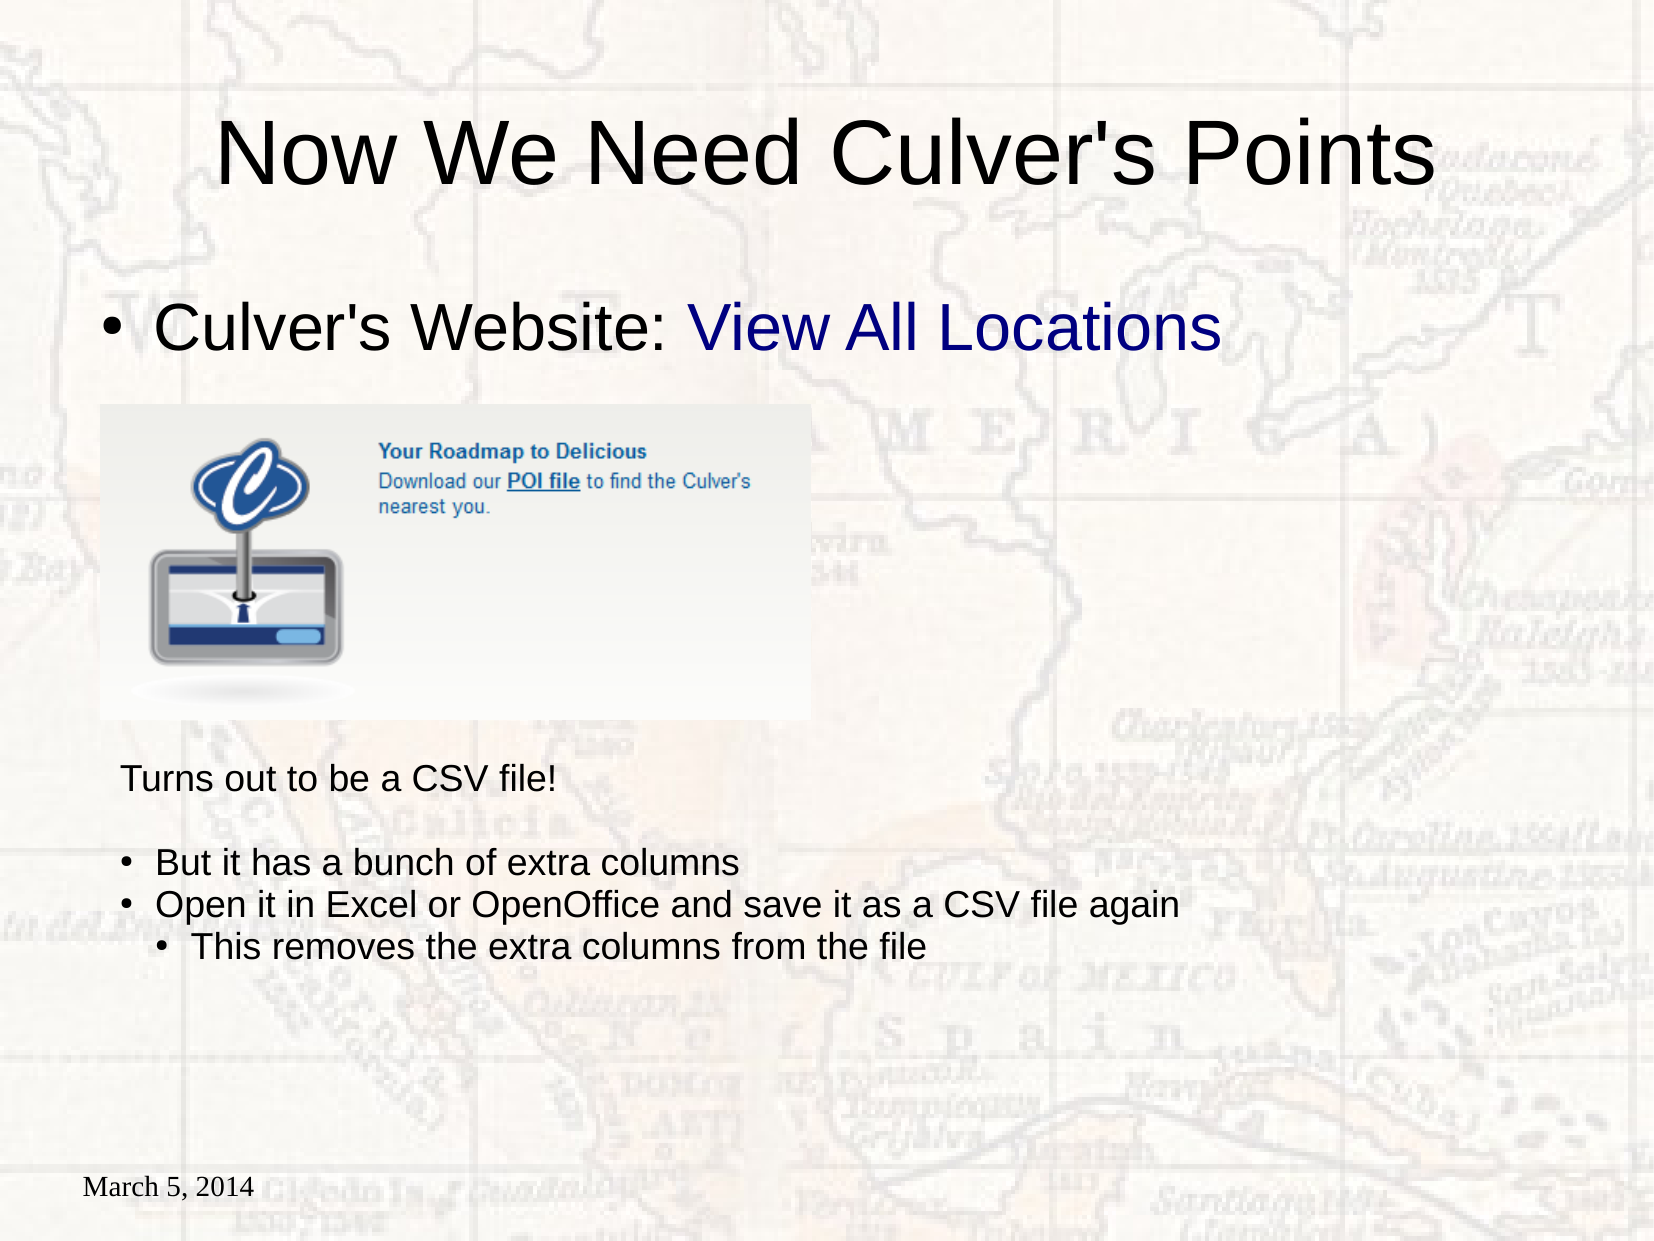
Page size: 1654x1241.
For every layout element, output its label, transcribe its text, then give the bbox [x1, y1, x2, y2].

title Now We Need Culver's Points [82, 49, 1571, 257]
list Culver's Website: View All Locations [82, 290, 1571, 1010]
text_box Turns out to be a CSV file! But it has a bunch of extra columns Open it in Excel or OpenOffice and save it as a CSV file again This removes the extra columns from the file [105, 750, 1561, 975]
picture [0, 0, 1654, 1241]
